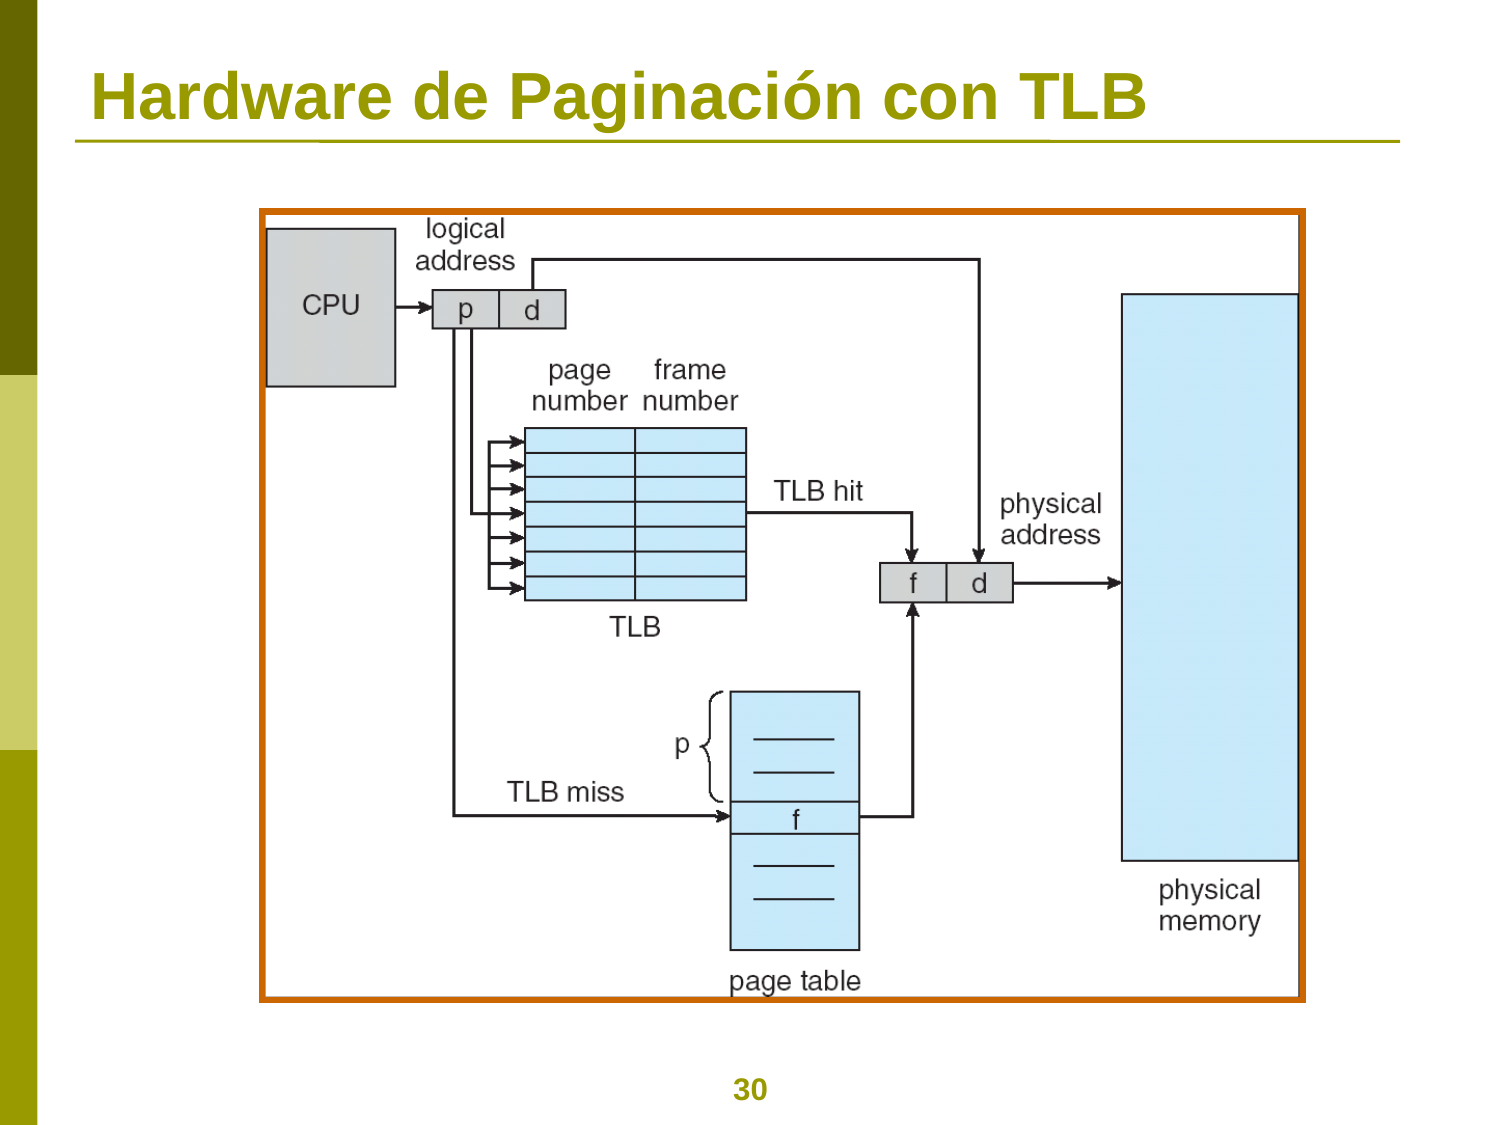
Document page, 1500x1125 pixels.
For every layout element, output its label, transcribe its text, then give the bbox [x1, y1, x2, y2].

text_box Hardware de Paginación con TLB [75, 45, 1426, 141]
picture [265, 214, 1300, 997]
